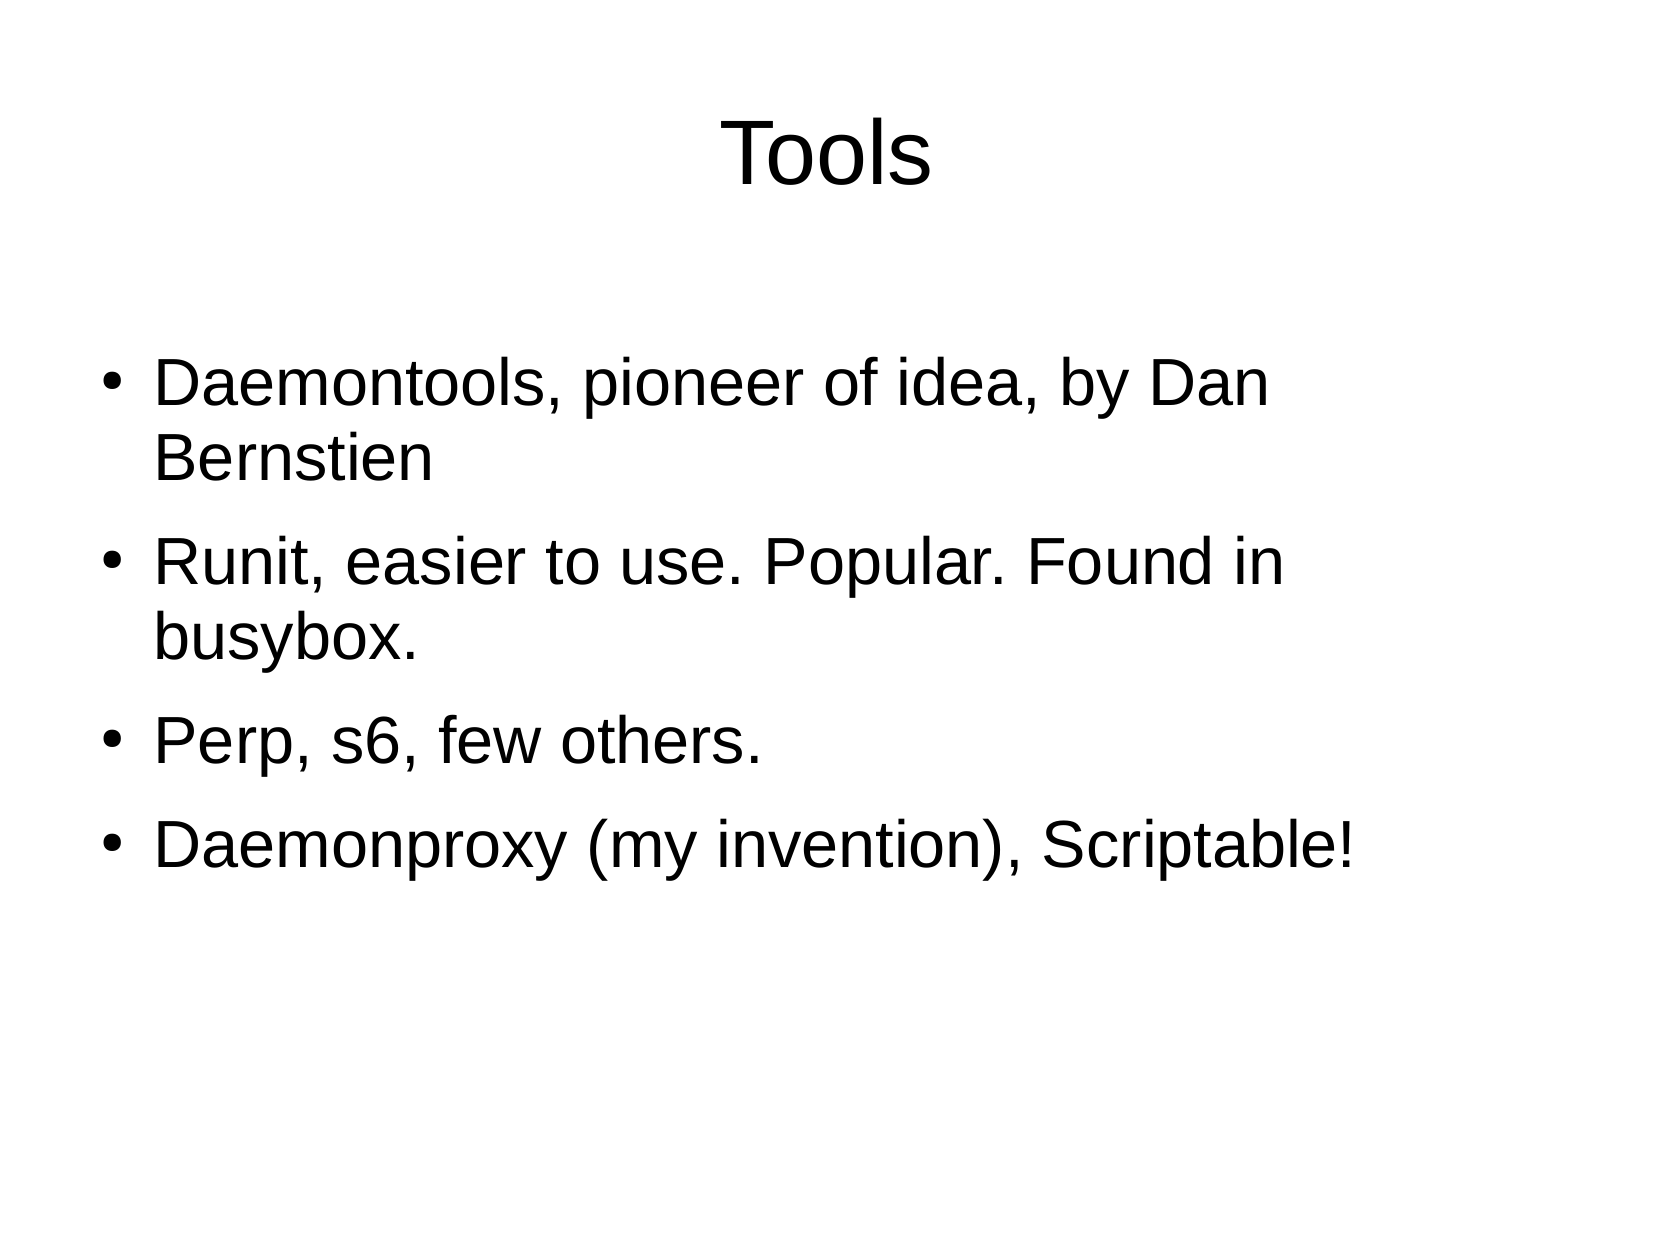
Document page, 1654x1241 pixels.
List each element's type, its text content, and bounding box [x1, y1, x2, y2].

list Daemontools, pioneer of idea, by Dan Bernstien Runit, easier to use. Popular. Found in busybox. Perp, s6, few others. Daemonproxy (my invention), Scriptable! [82, 345, 1571, 1010]
title Tools [82, 49, 1571, 257]
